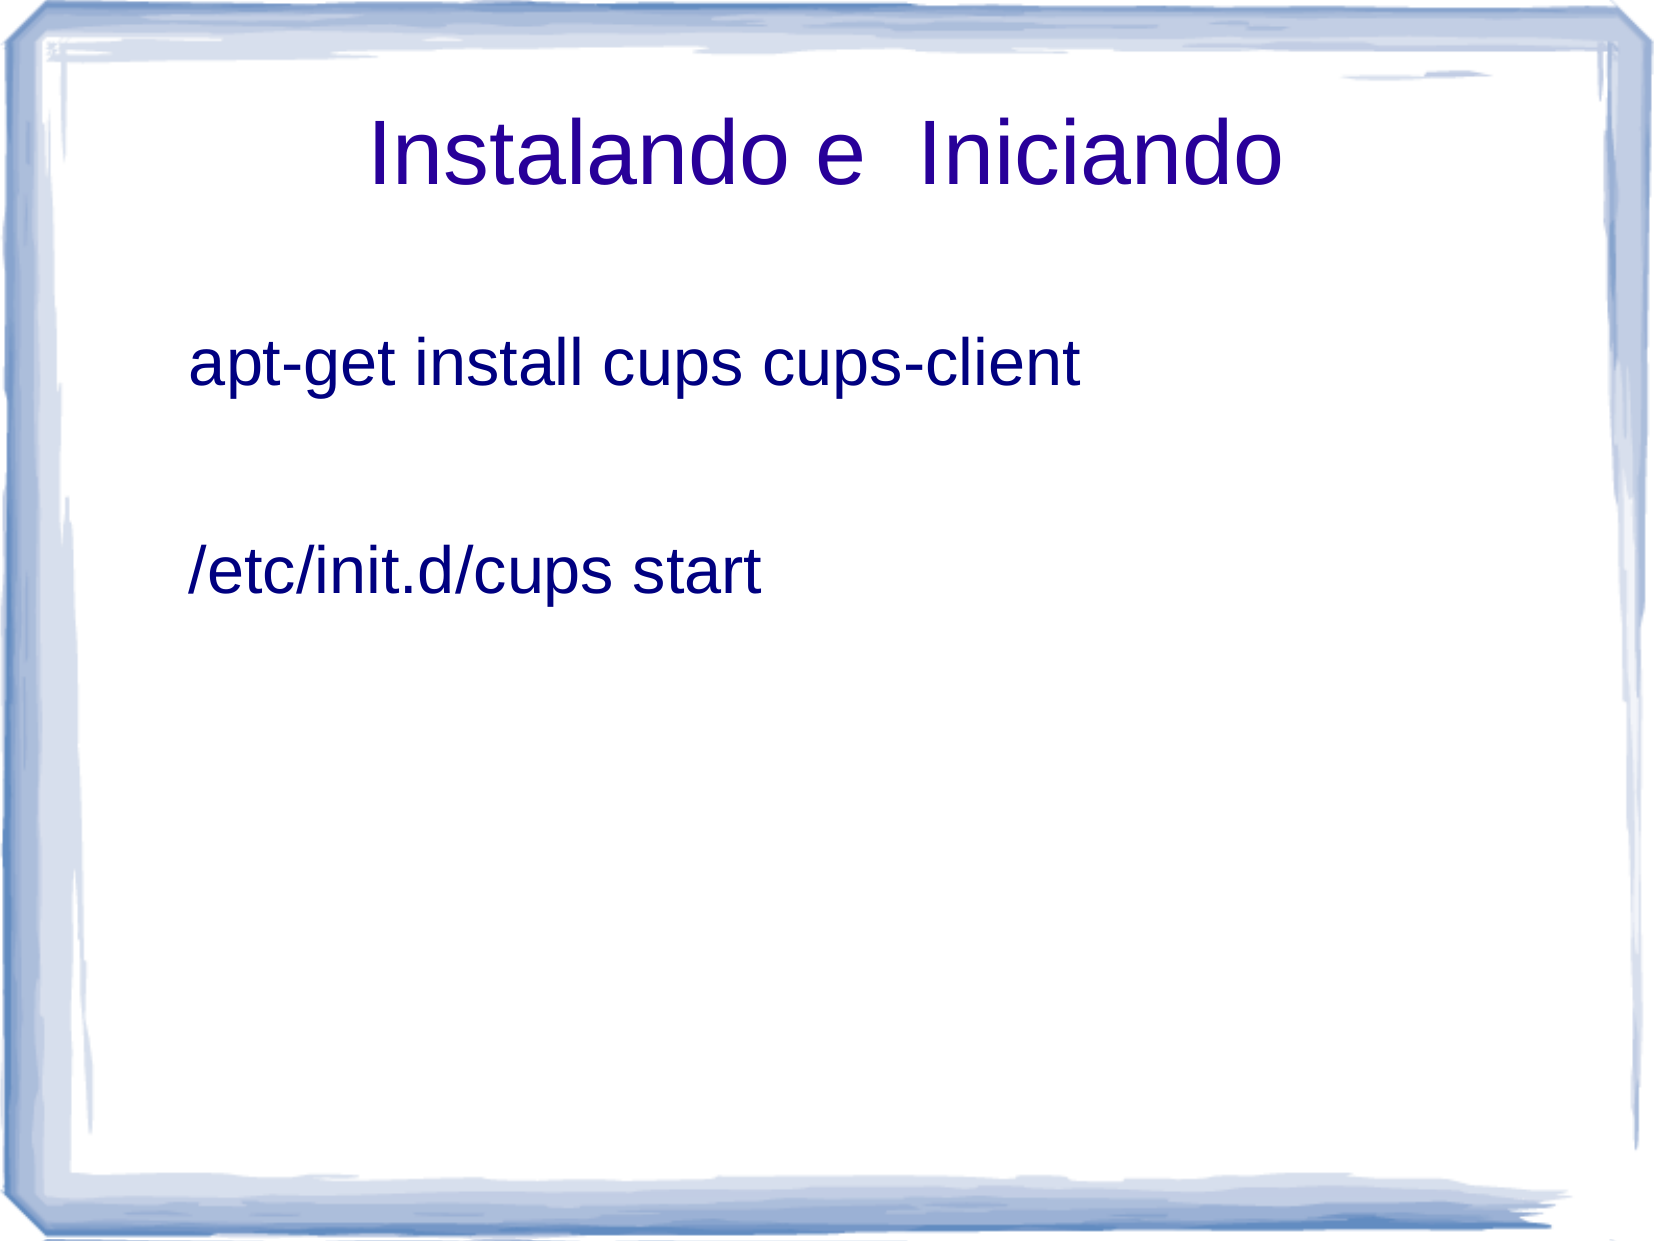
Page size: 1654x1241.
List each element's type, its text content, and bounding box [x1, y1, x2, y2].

list apt-get install cups cups-client /etc/init.d/cups start [118, 324, 1571, 1045]
title Instalando e Iniciando [82, 49, 1571, 257]
picture [0, 0, 1654, 1241]
